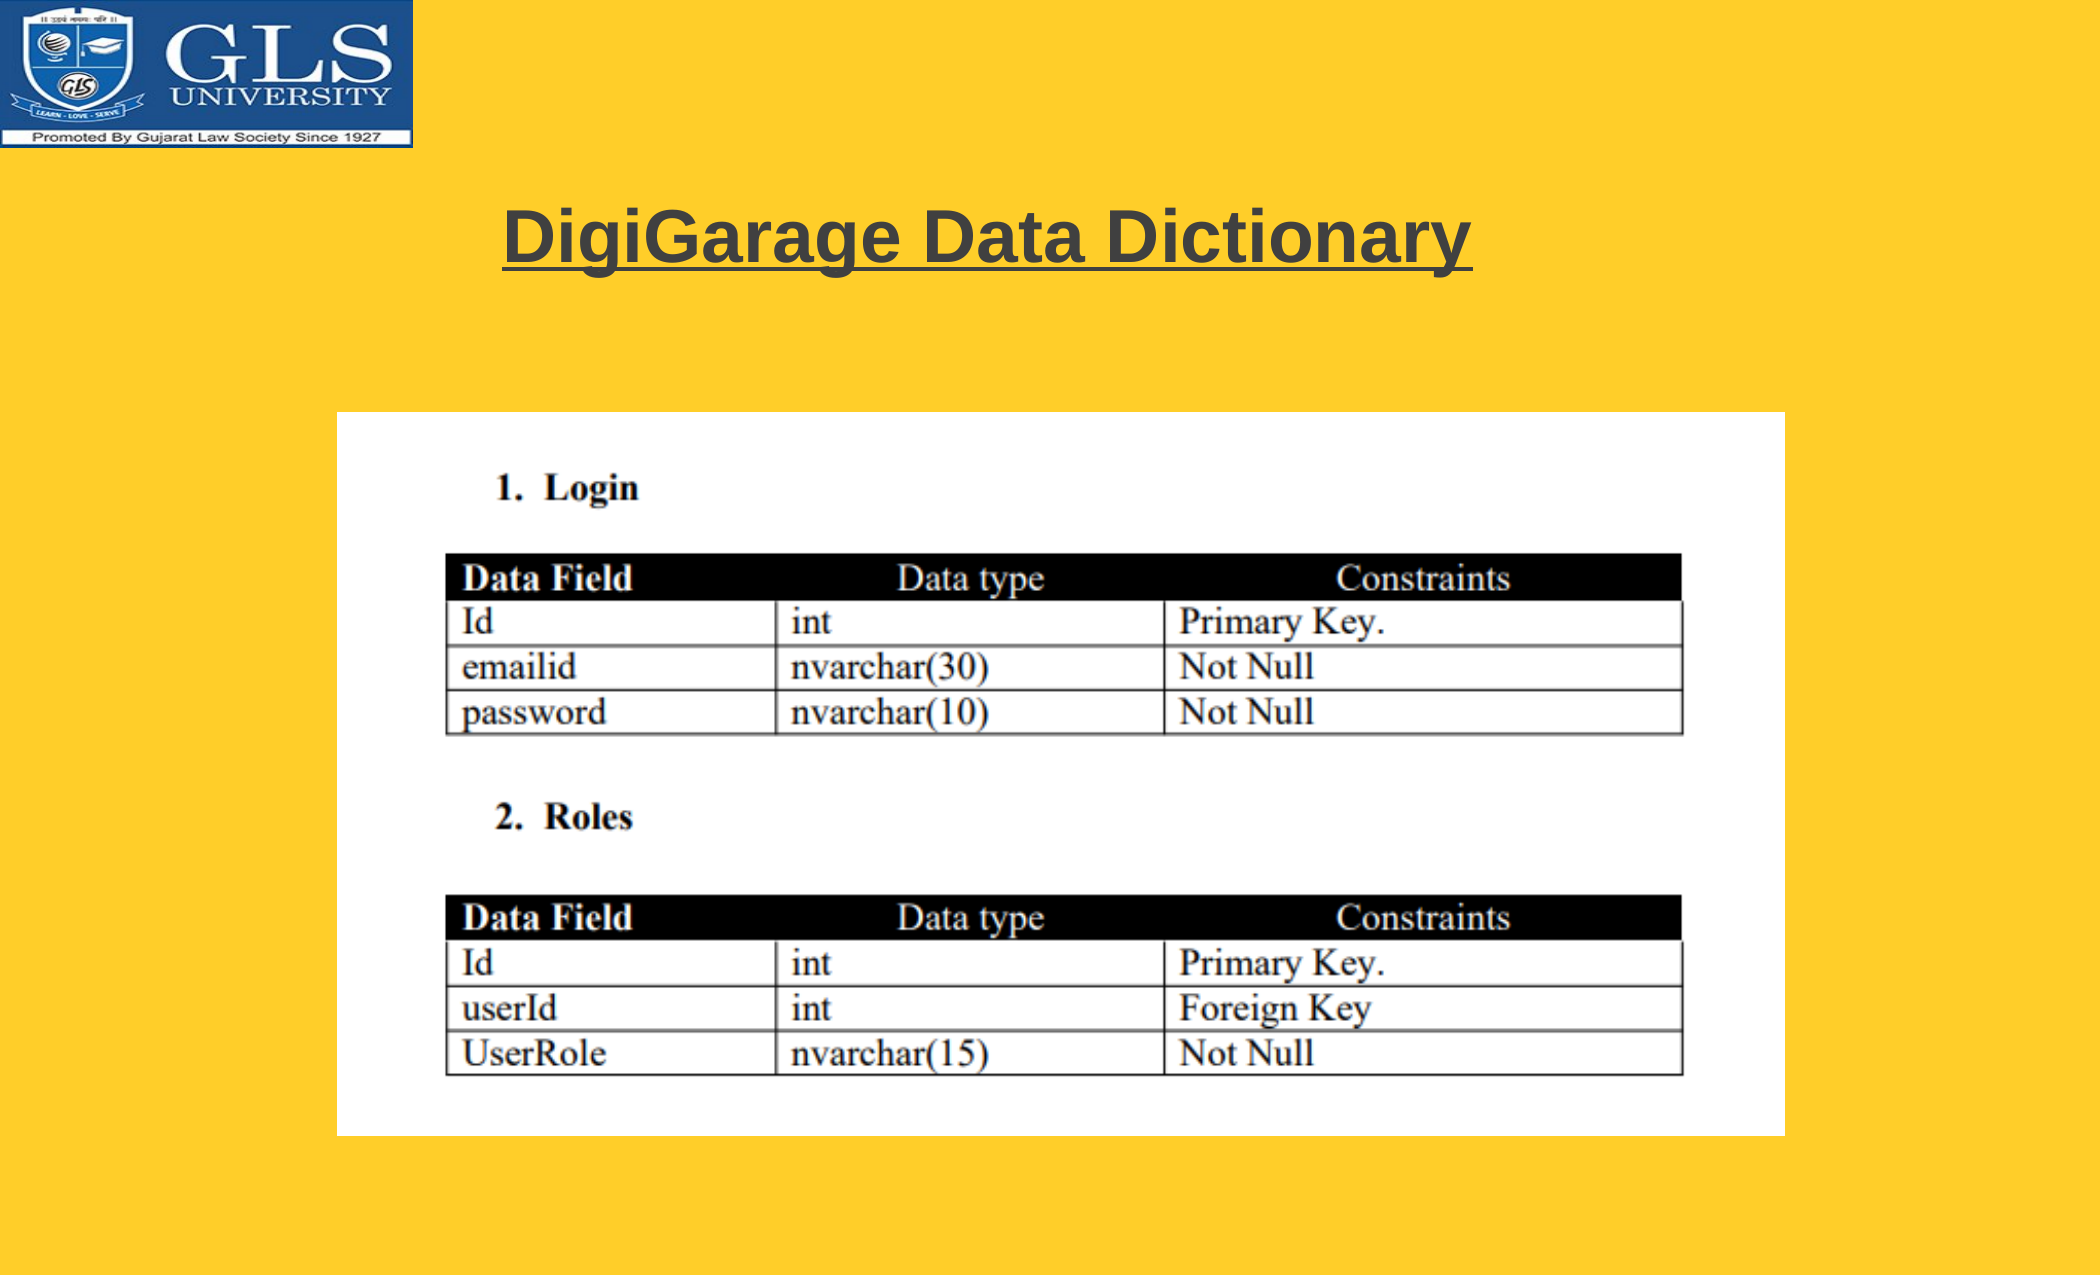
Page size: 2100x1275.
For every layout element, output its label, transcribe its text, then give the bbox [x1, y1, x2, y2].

picture [337, 412, 1785, 1136]
text_box DigiGarage Data Dictionary [487, 187, 1538, 371]
picture [0, 0, 413, 148]
